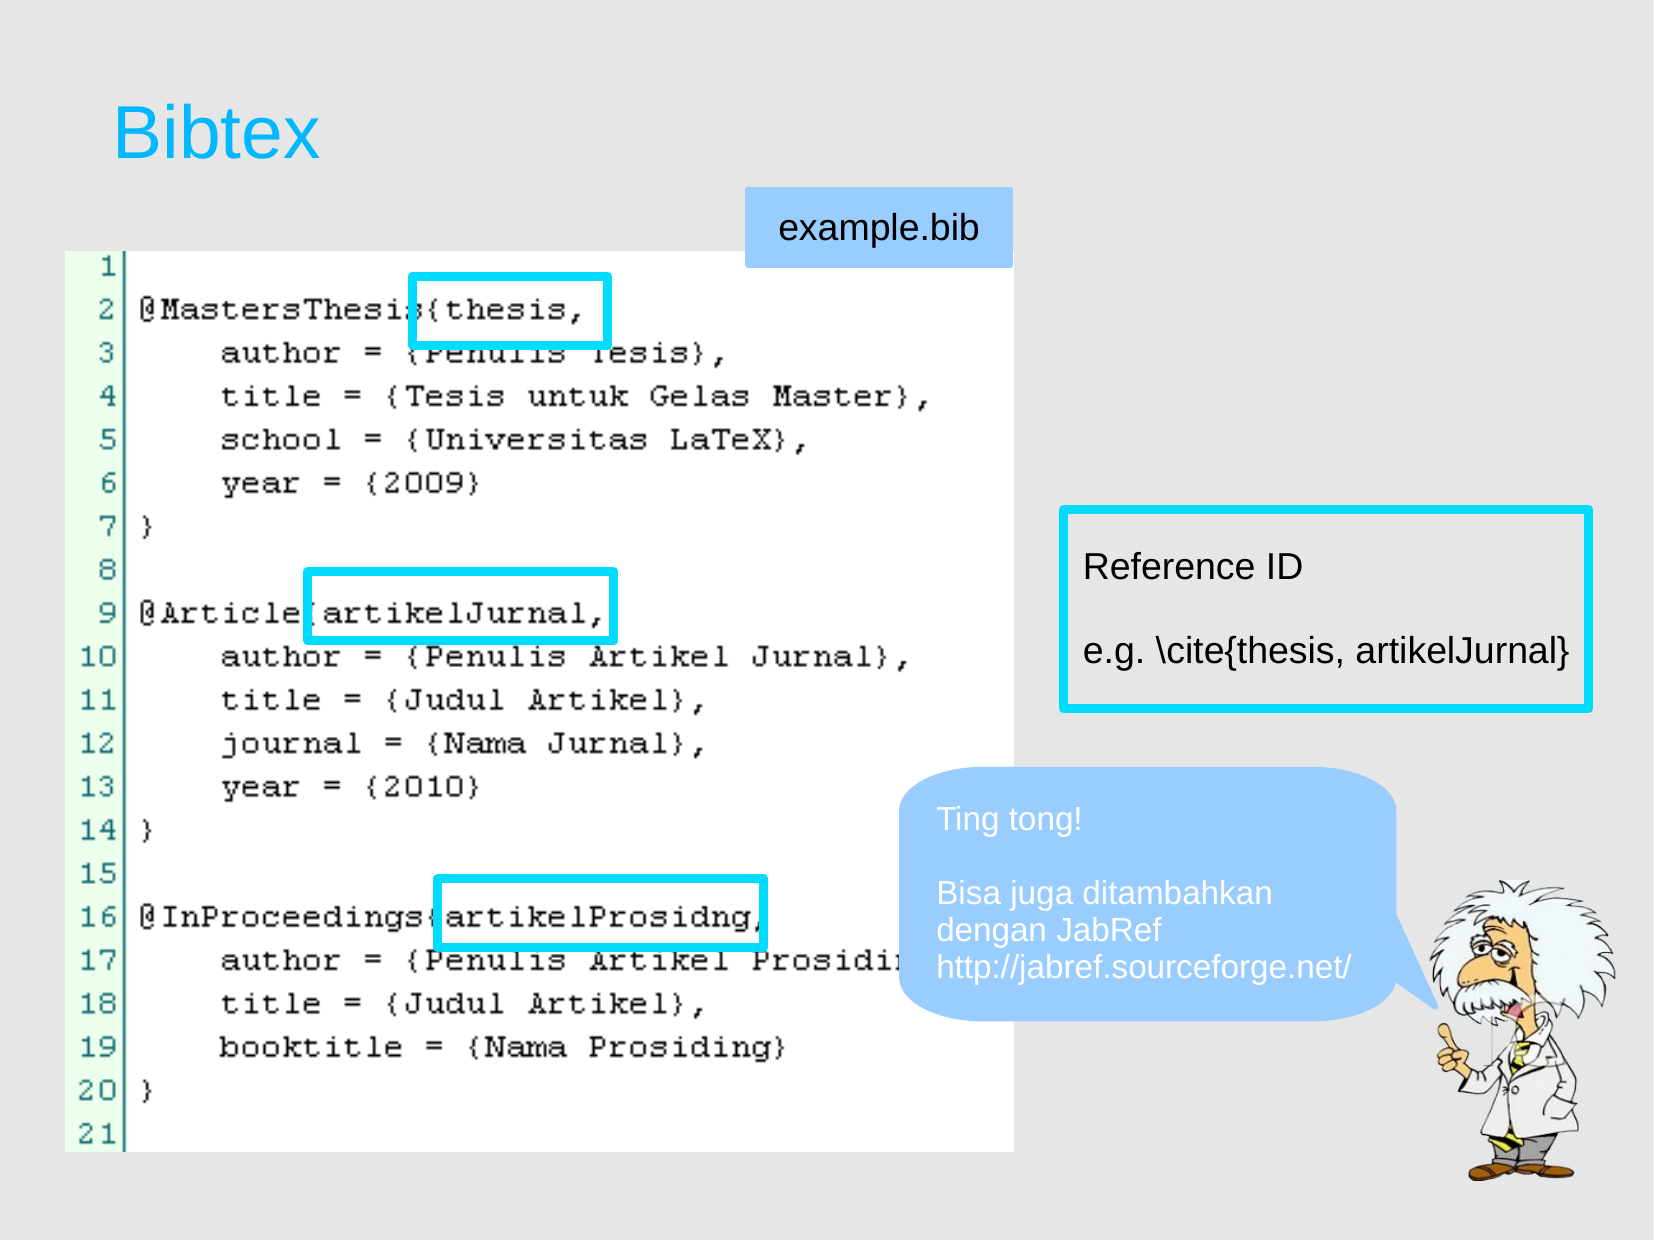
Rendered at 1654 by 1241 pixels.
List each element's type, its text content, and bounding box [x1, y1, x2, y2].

text_box [902, 769, 1436, 1019]
text_box Ting tong! Bisa juga ditambahkan dengan JabRef http://jabref.sourceforge.net/ [921, 793, 1368, 995]
picture [65, 251, 1014, 1152]
title Bibtex [112, 86, 1571, 180]
picture [1427, 880, 1619, 1181]
text_box Reference ID e.g. \cite{thesis, artikelJurnal} [1063, 509, 1589, 709]
text_box example.bib [747, 189, 1011, 265]
